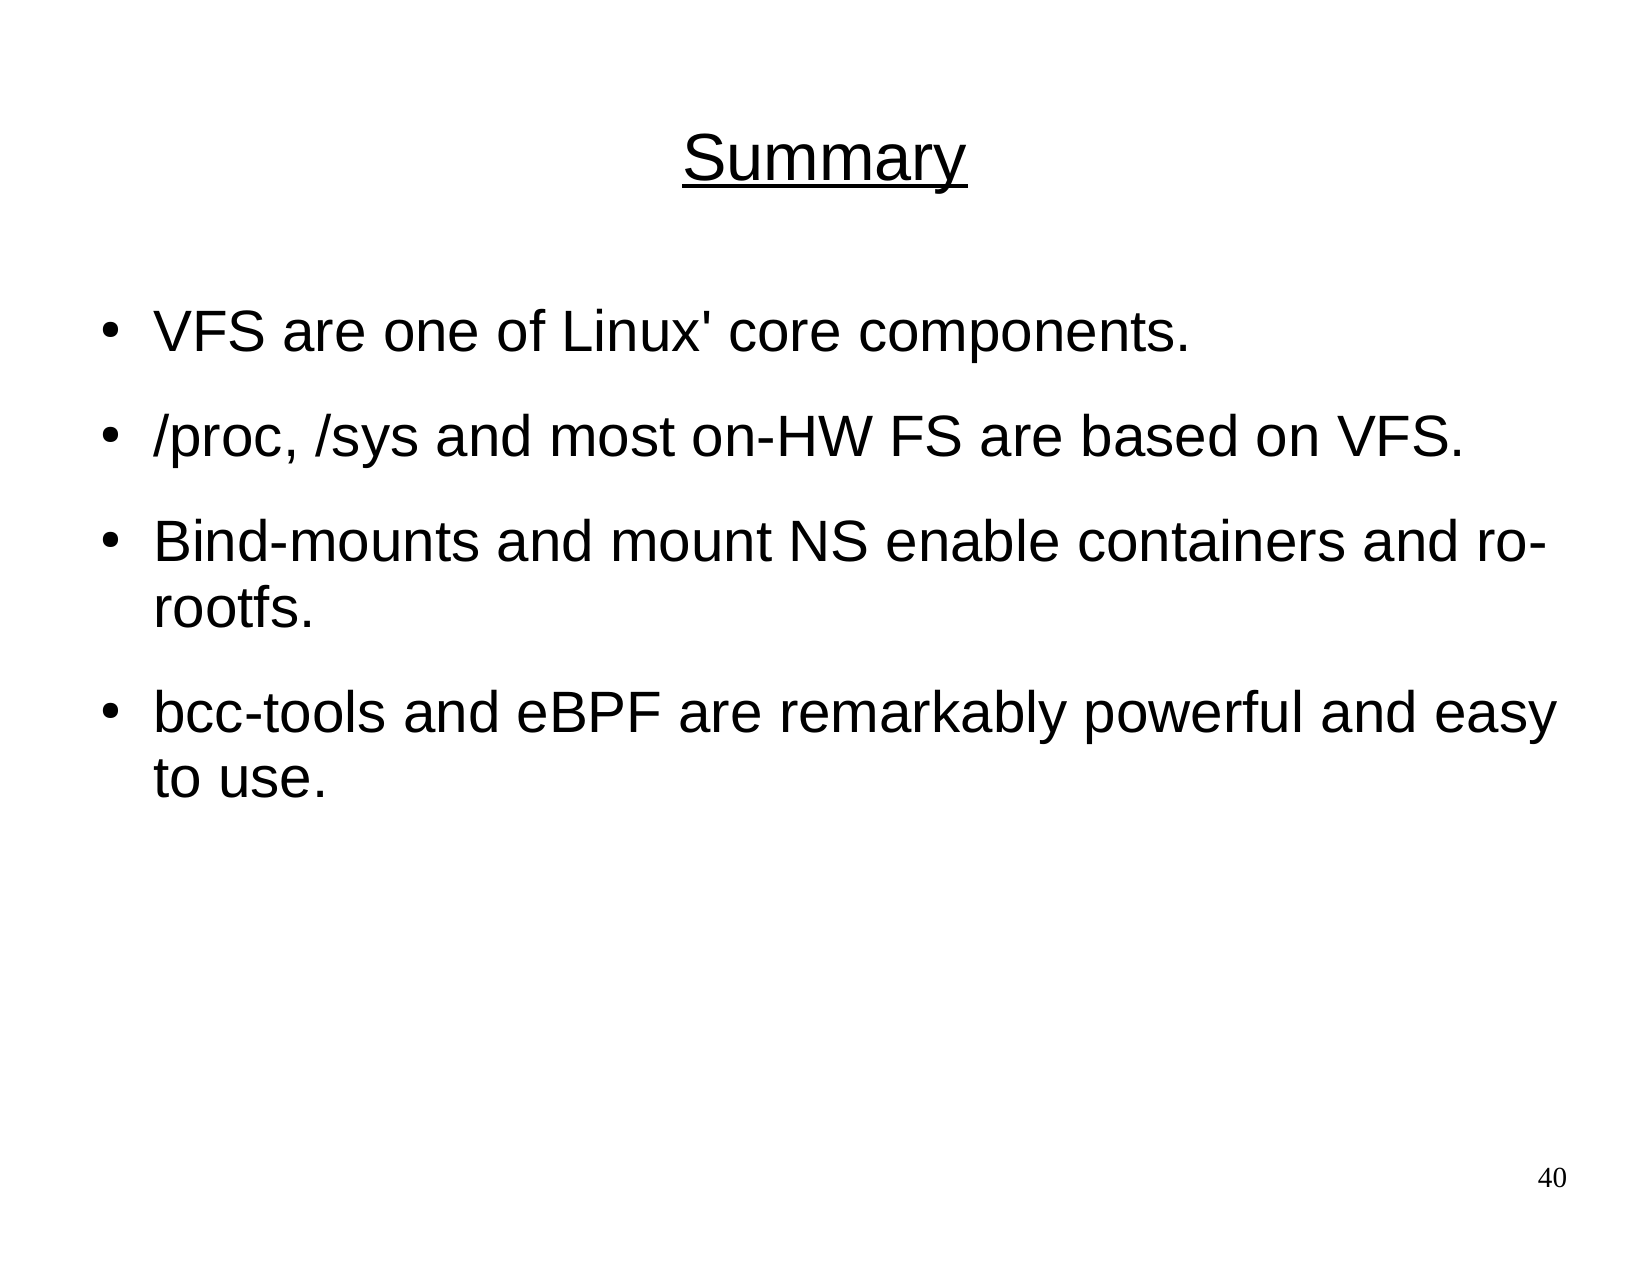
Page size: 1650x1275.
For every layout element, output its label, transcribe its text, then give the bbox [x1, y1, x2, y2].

title Summary [82, 50, 1568, 264]
list VFS are one of Linux' core components. /proc, /sys and most on-HW FS are based on VFS. Bind-mounts and mount NS enable containers and ro-rootfs. bcc-tools and eBPF are remarkably powerful and easy to use. [82, 298, 1568, 1038]
